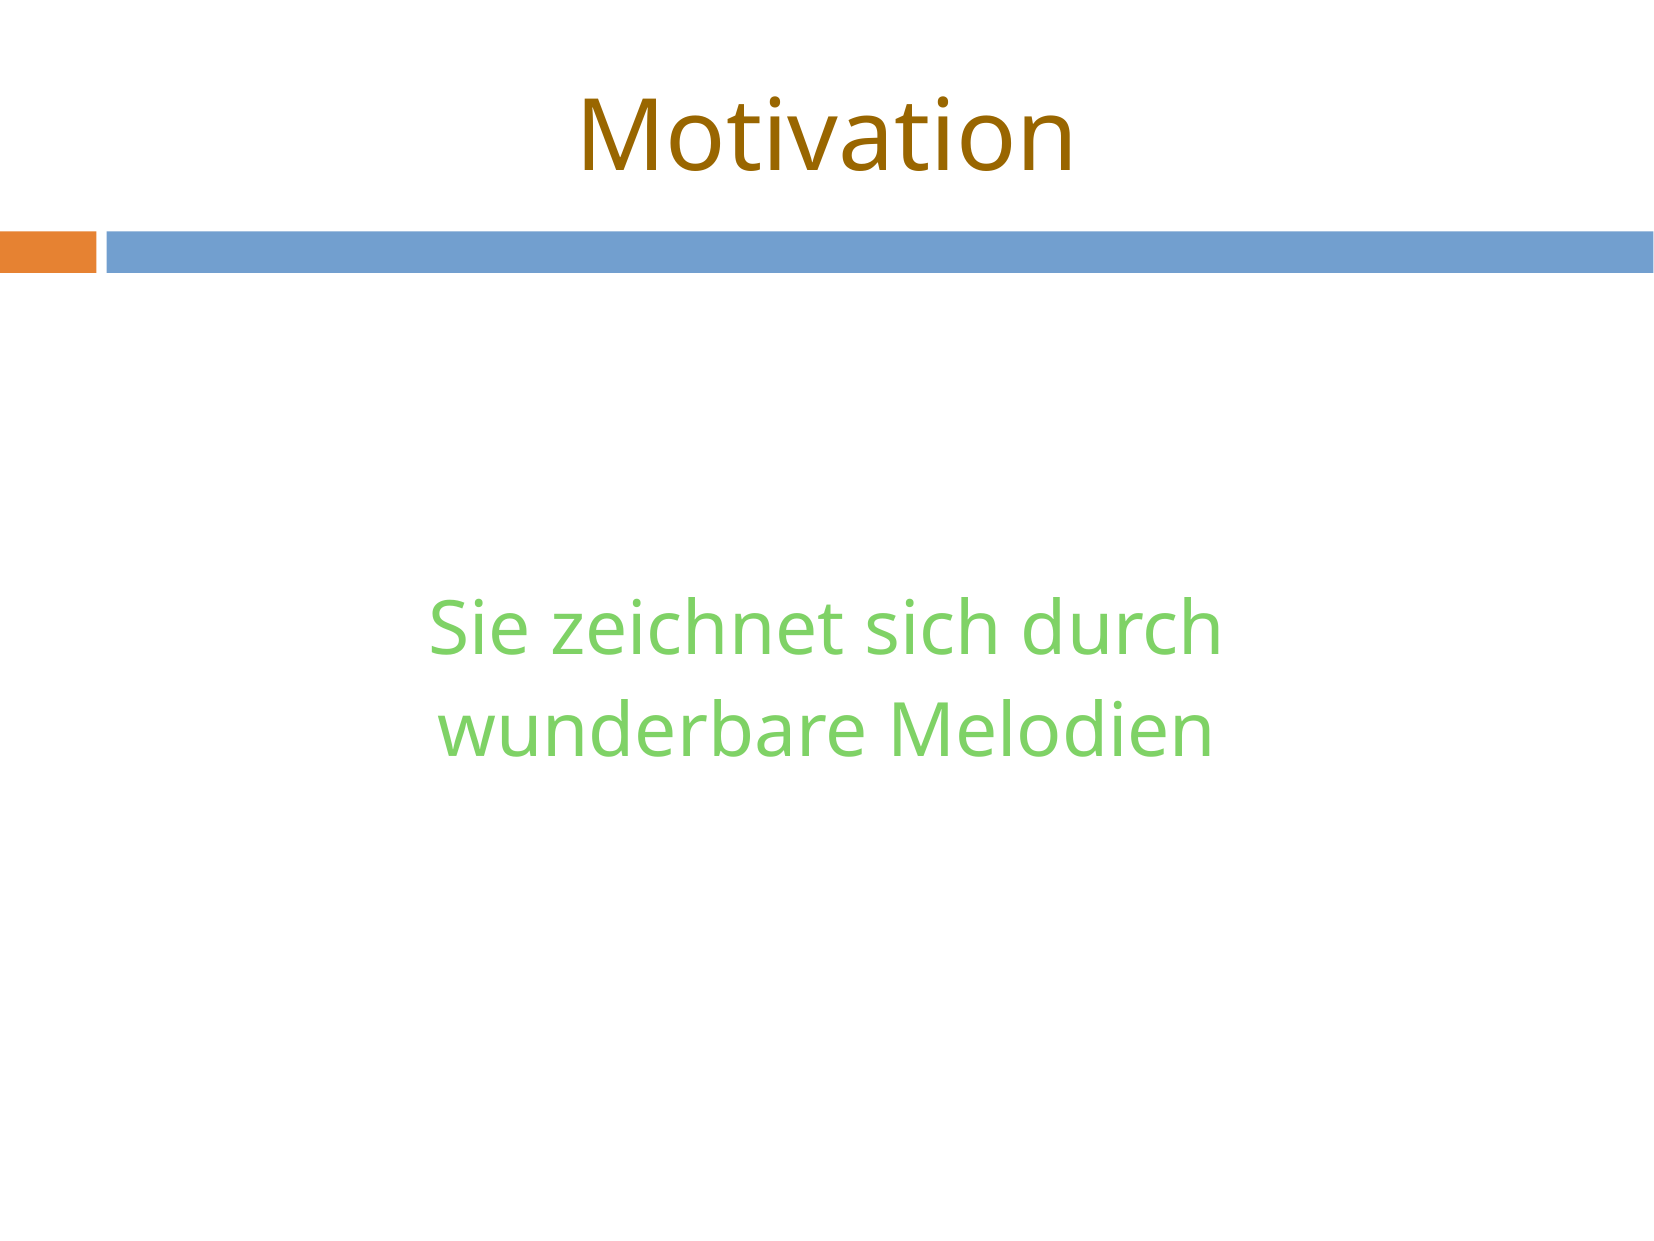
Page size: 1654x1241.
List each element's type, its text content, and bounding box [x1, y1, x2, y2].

text_box Sie zeichnet sich durch wunderbare Melodien [342, 566, 1312, 765]
title Motivation [0, 49, 1654, 213]
